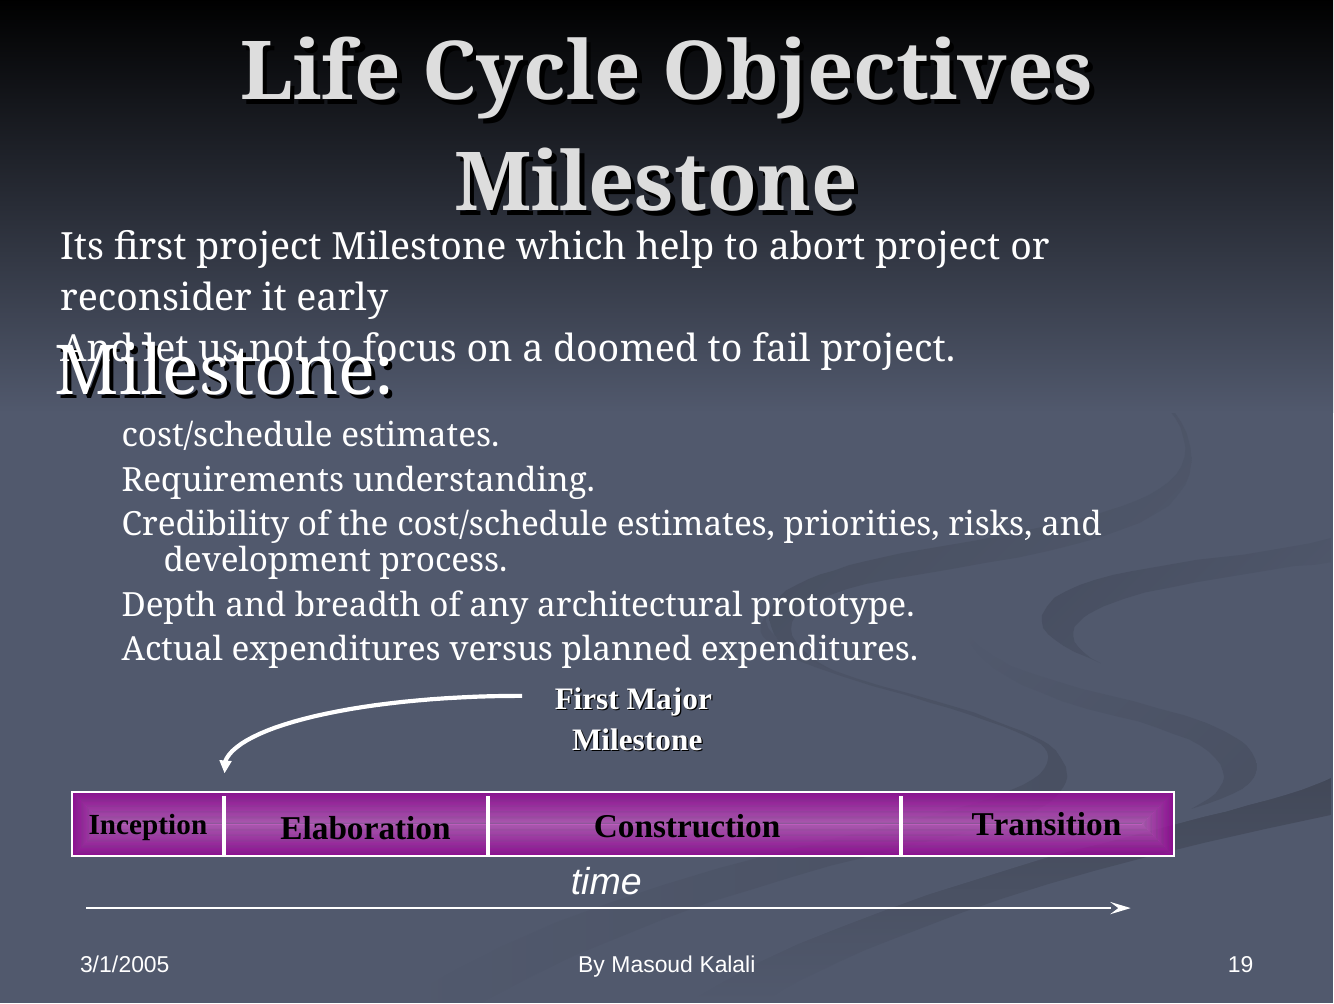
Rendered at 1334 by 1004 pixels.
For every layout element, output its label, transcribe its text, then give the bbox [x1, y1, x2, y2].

text_box Transition [956, 797, 1137, 851]
text_box Inception [73, 801, 222, 849]
text_box First Major Milestone [534, 666, 741, 766]
text_box Elaboration [265, 802, 467, 855]
text_box time [555, 857, 657, 910]
text_box Its first project Milestone which help to abort project or reconsider it early And let us not to focus on a doomed to fail project. [45, 212, 1246, 381]
list Milestone: cost/schedule estimates. Requirements understanding. Credibility of the cost/schedule estimates, priorities, risks, and development process. Depth and breadth of any architectural prototype. Actual expenditures versus planned expenditures. [41, 327, 1249, 697]
title Life Cycle Objectives Milestone [66, 40, 1267, 208]
text_box Construction [578, 800, 797, 853]
text_box [72, 791, 1174, 857]
